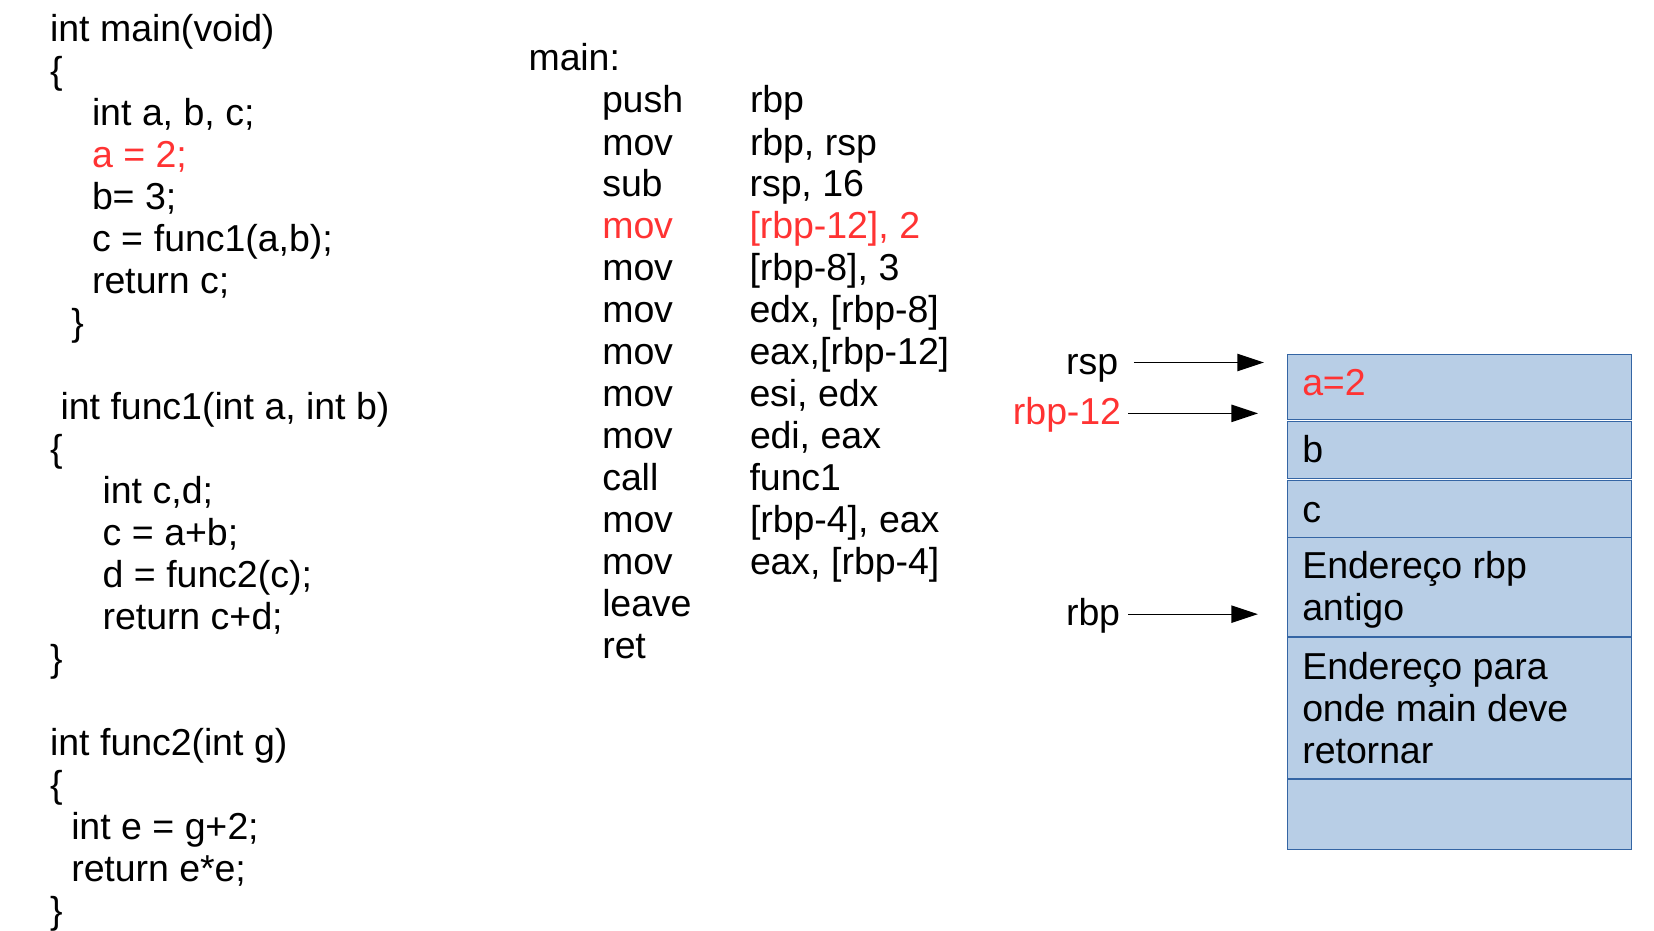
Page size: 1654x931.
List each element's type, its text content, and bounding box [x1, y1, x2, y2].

text_box b [1287, 421, 1632, 479]
text_box rbp-12 [998, 383, 1136, 440]
text_box rbp [1051, 583, 1135, 641]
text_box main: push rbp mov rbp, rsp sub rsp, 16 mov [rbp-12], 2 mov [rbp-8], 3 mov edx, [rbp-8] mov eax,[rbp-12] mov esi, edx mov edi, eax call func1 mov [rbp-4], eax mov eax, [rbp-4] leave ret [513, 29, 1052, 904]
text_box a=2 [1287, 354, 1632, 420]
text_box [1287, 779, 1632, 850]
text_box rsp [1051, 332, 1133, 383]
text_box c [1287, 480, 1632, 538]
text_box Endereço rbp antigo [1287, 538, 1632, 637]
text_box int main(void) { int a, b, c; a = 2; b= 3; c = func1(a,b); return c; } int func1(int a, int b) { int c,d; c = a+b; d = func2(c); return c+d; } int func2(int g) { int e = g+2; return e*e; } [35, 0, 449, 931]
text_box Endereço para onde main deve retornar [1287, 637, 1632, 779]
